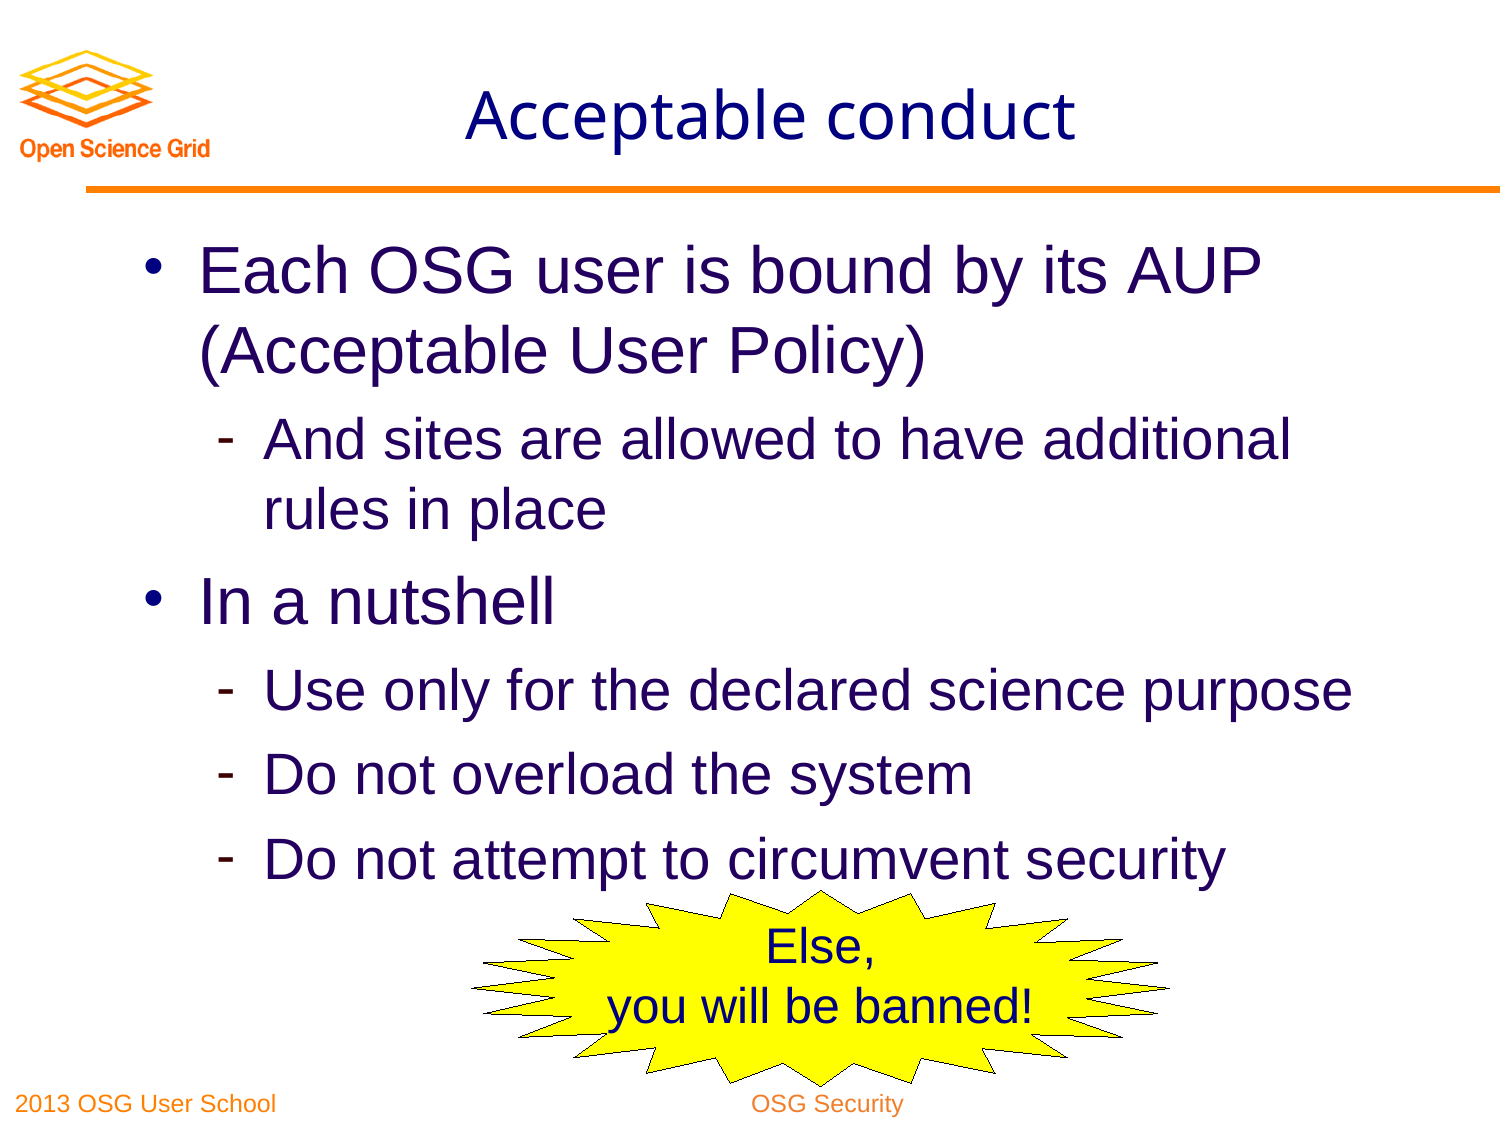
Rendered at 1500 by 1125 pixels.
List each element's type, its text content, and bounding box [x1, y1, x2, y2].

text_box Else, you will be banned! [471, 890, 1170, 1087]
title Acceptable conduct [201, 18, 1342, 207]
picture [0, 27, 201, 179]
list Each OSG user is bound by its AUP (Acceptable User Policy) And sites are allowed to have additional rules in place In a nutshell Use only for the declared science purpose Do not overload the system Do not attempt to circumvent security [127, 218, 1403, 962]
